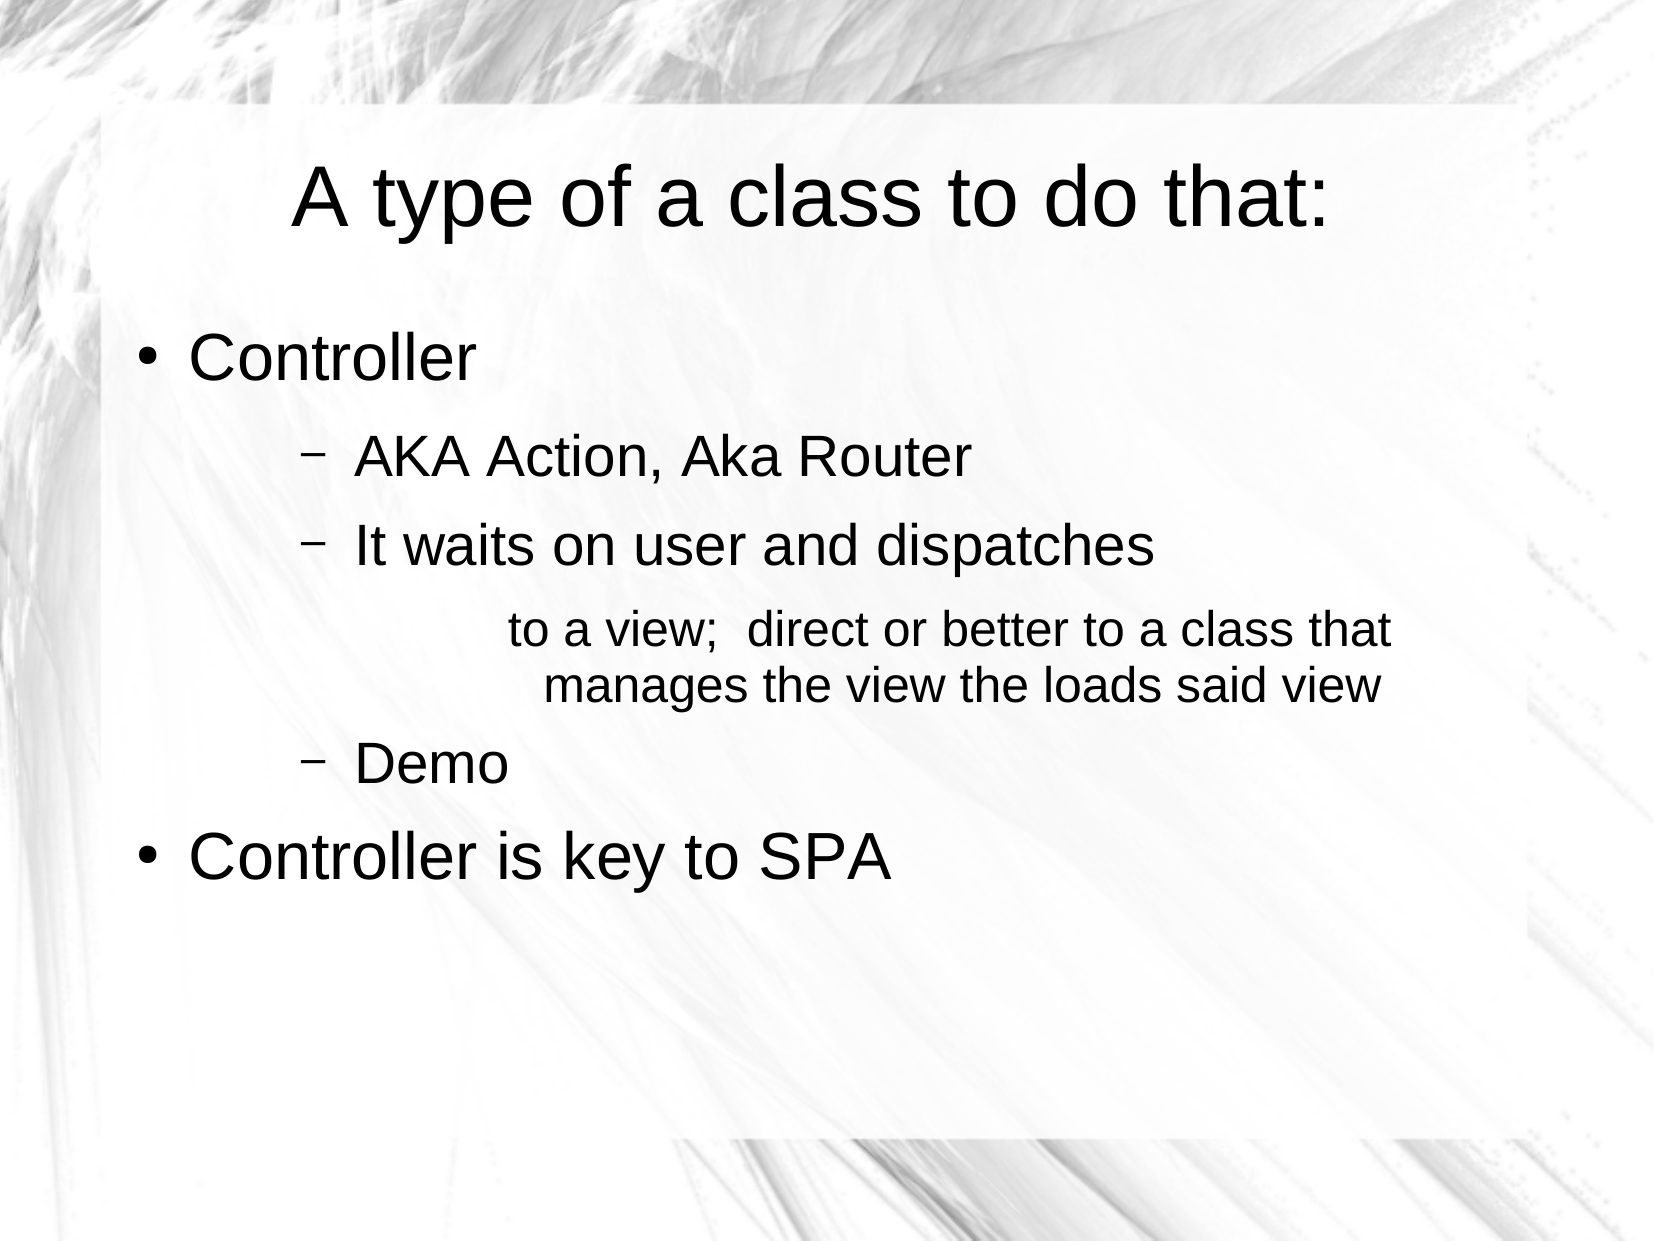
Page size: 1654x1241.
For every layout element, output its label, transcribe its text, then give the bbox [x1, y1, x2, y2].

title A type of a class to do that: [118, 112, 1506, 281]
list Controller AKA Action, Aka Router It waits on user and dispatches to a view; direct or better to a class that manages the view the loads said view Demo Controller is key to SPA [118, 319, 1571, 988]
picture [0, 0, 1654, 1241]
